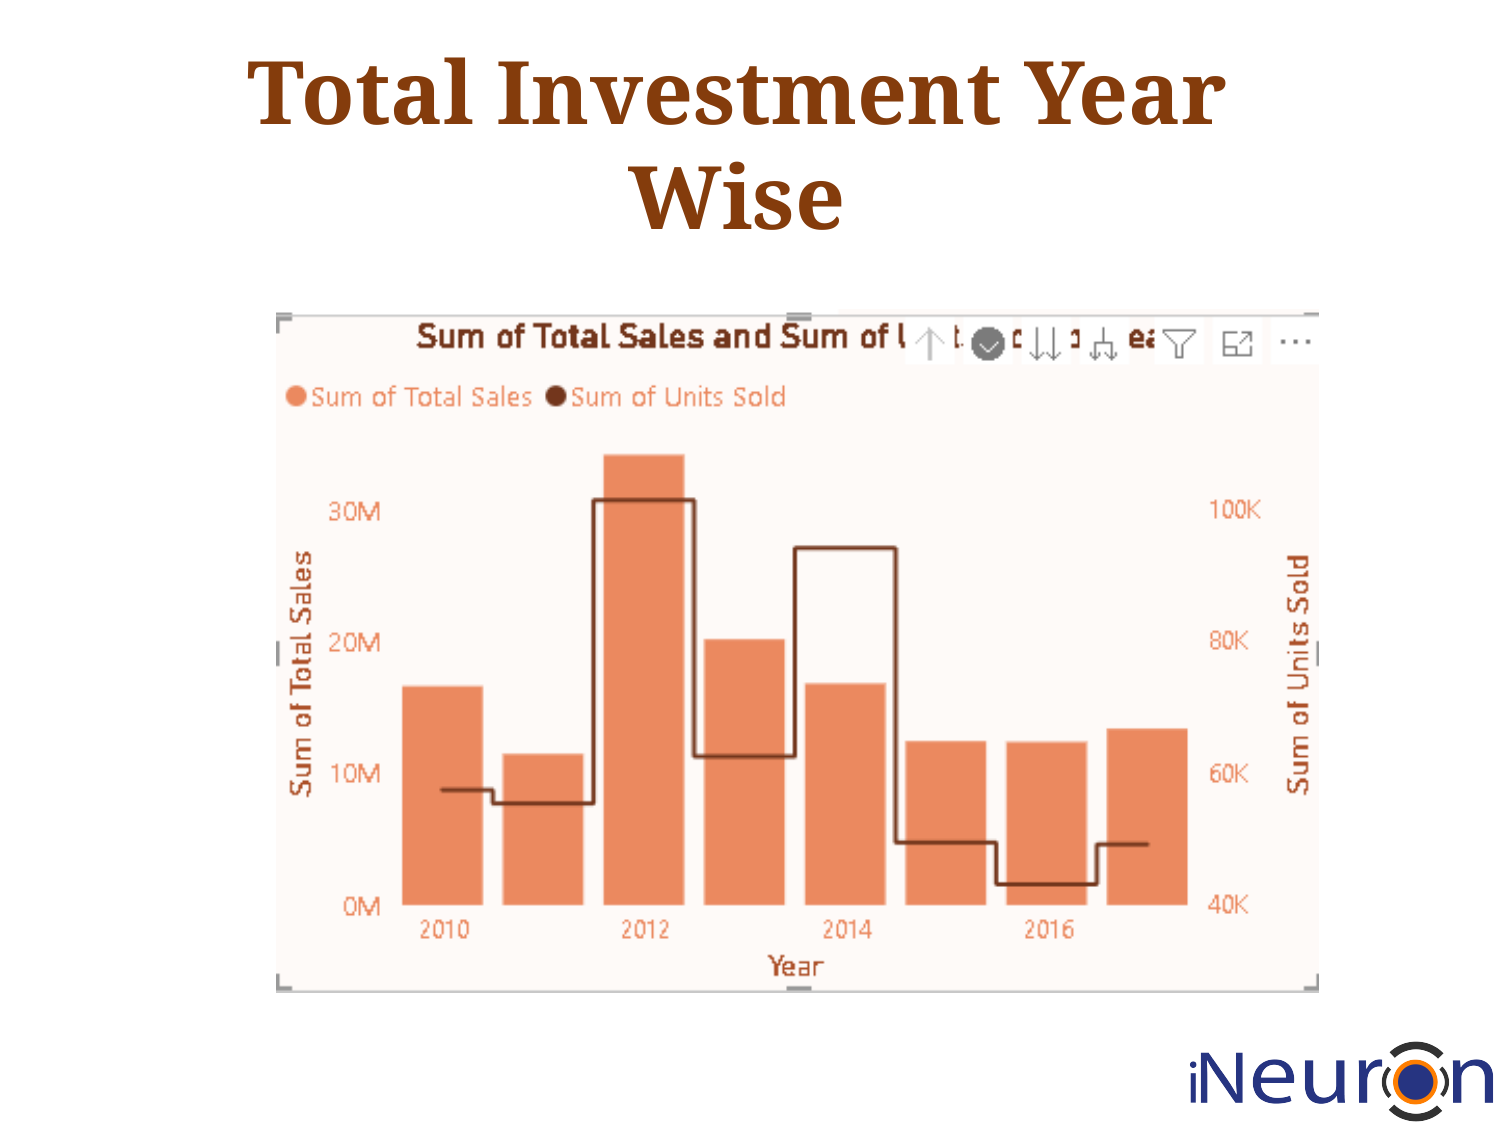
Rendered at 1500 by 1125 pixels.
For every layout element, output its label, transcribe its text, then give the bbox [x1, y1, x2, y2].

title Total Investment Year Wise [147, 29, 1327, 230]
picture [276, 309, 1319, 993]
picture [1186, 1029, 1500, 1125]
